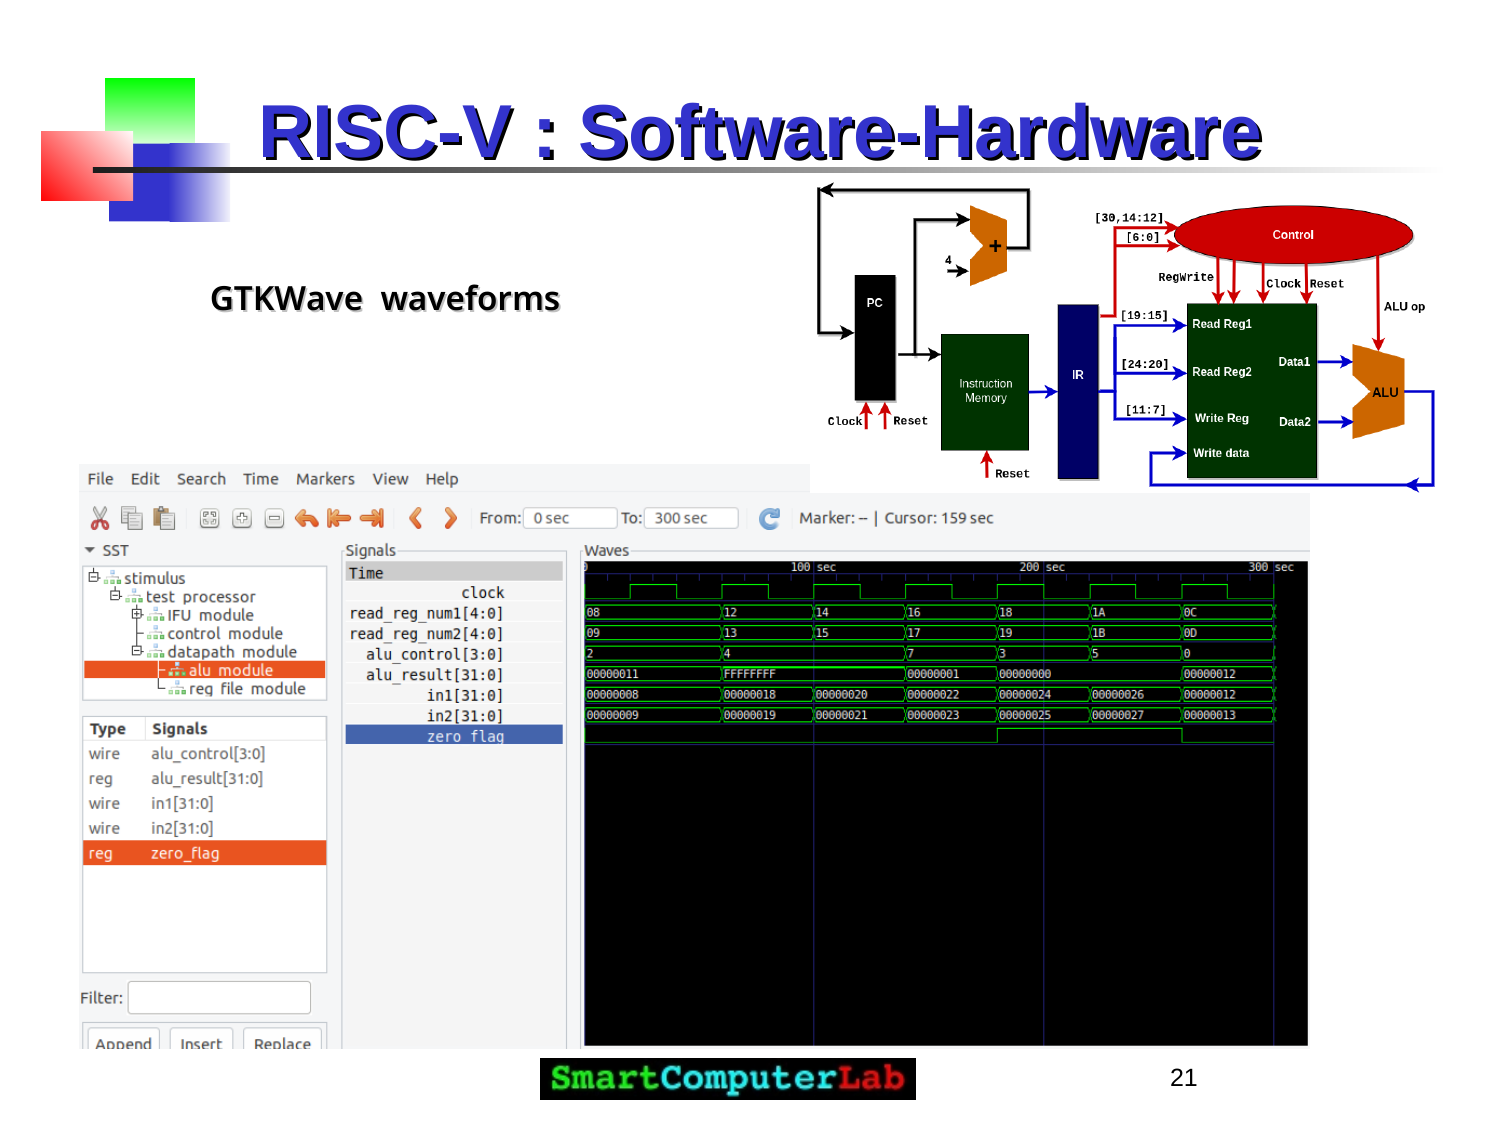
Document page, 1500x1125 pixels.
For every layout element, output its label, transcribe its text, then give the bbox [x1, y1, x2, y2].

title RISC-V : Software-Hardware [100, 74, 1421, 180]
picture [79, 179, 1441, 1049]
text_box GTKWave waveforms [195, 270, 586, 335]
picture [540, 1058, 916, 1100]
